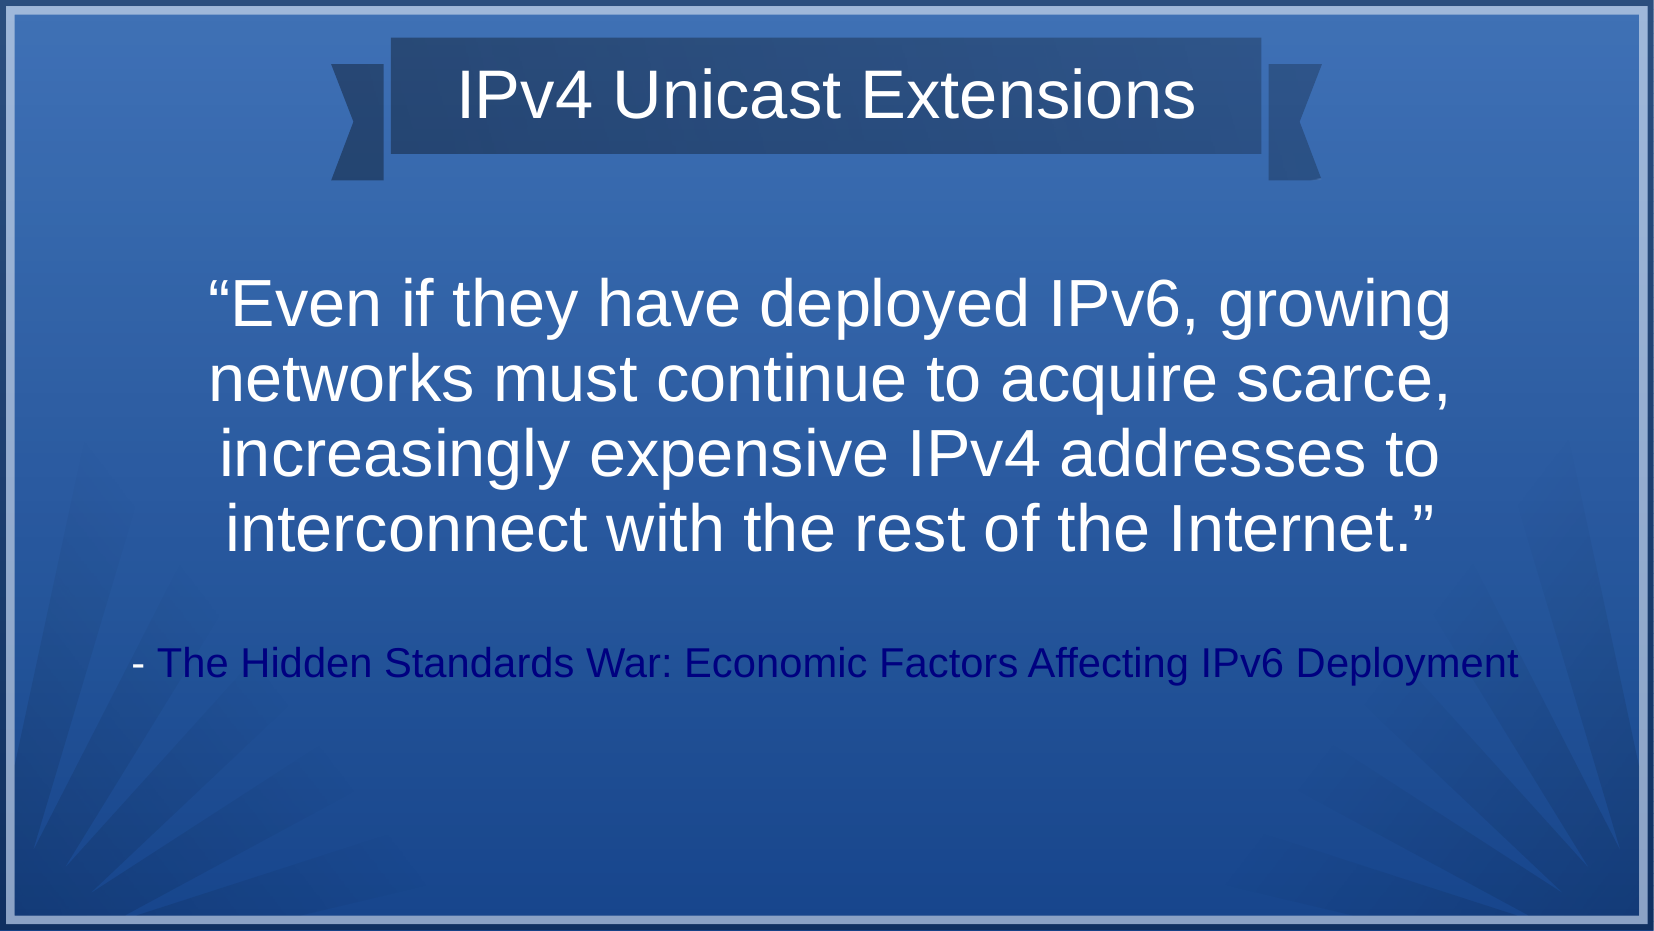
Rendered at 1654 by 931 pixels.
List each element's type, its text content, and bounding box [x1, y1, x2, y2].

subtitle “Even if they have deployed IPv6, growing networks must continue to acquire scarce, increasingly expensive IPv4 addresses to interconnect with the rest of the Internet.” - The Hidden Standards War: Economic Factors Affecting IPv6 Deployment [86, 165, 1576, 788]
title IPv4 Unicast Extensions [389, 35, 1264, 154]
text_box [915, 780, 1654, 920]
